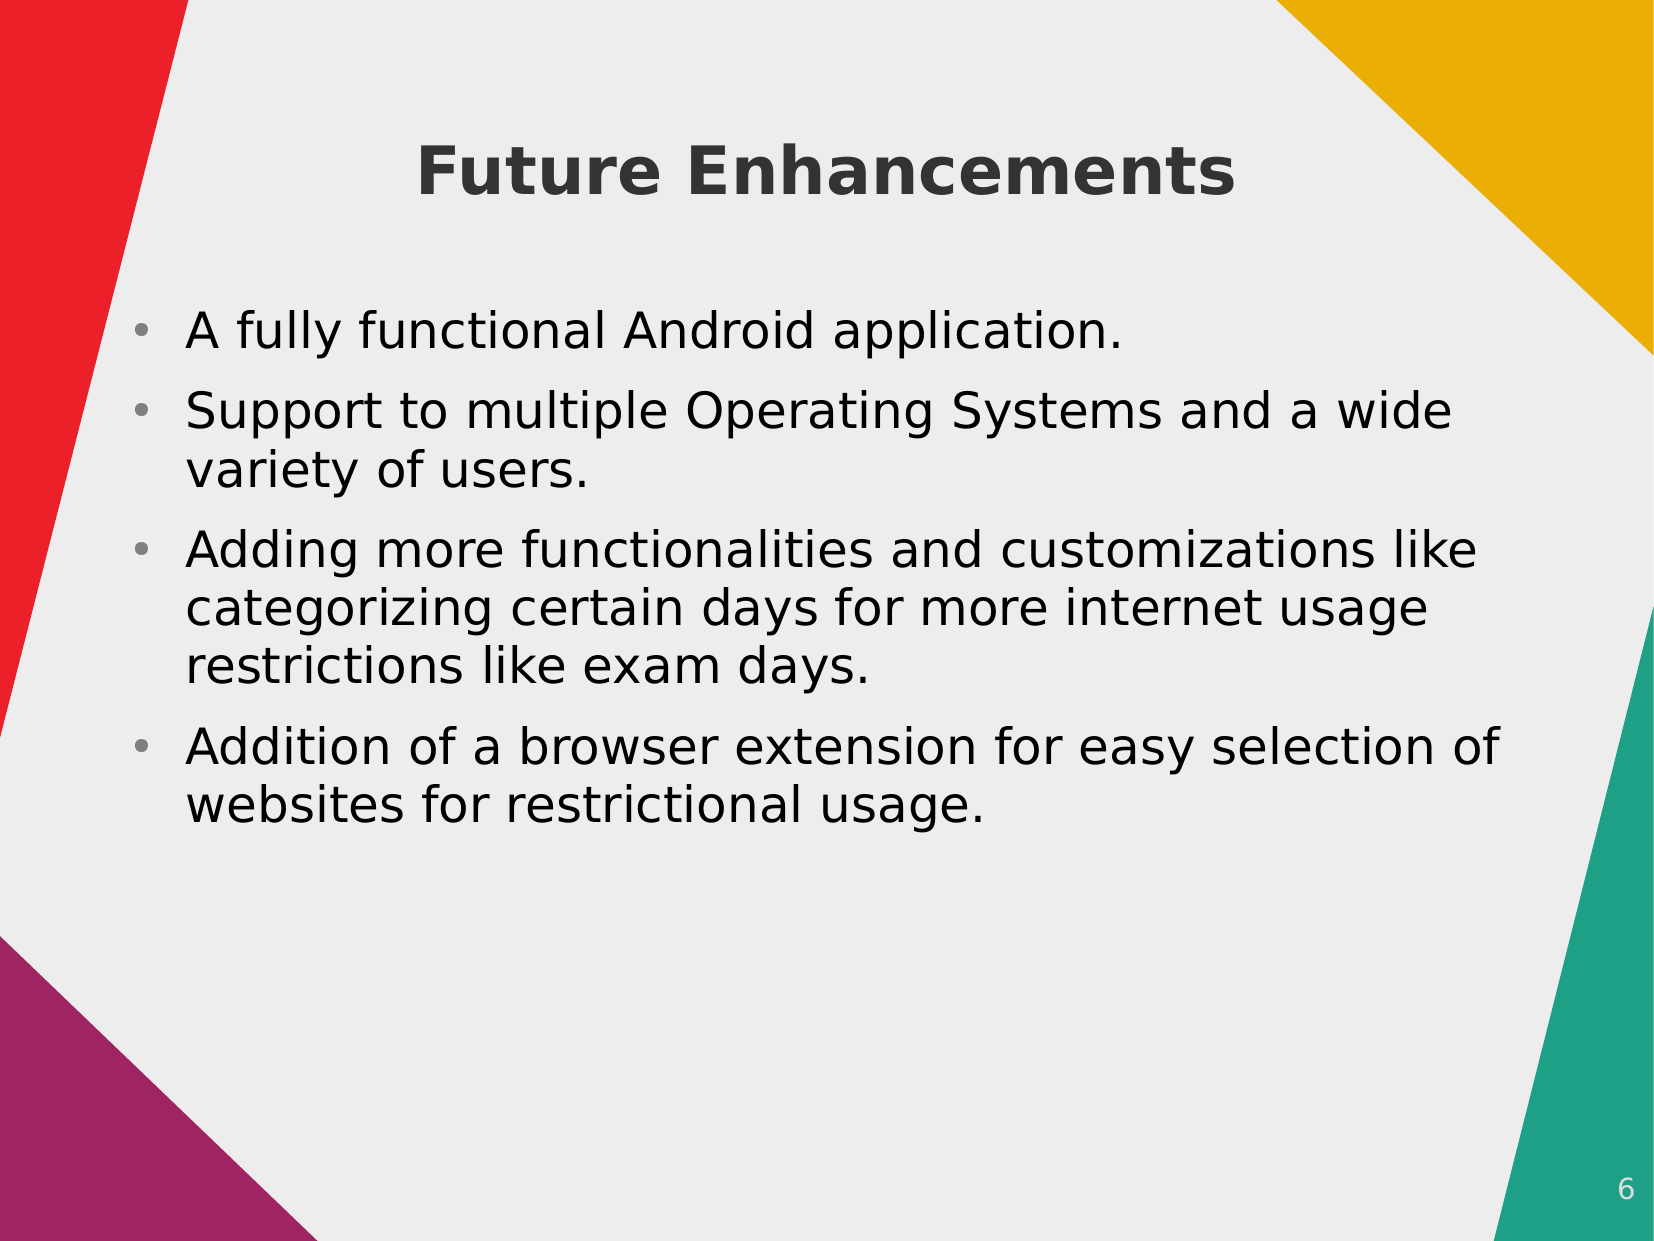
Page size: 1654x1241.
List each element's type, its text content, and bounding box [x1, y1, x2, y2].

list A fully functional Android application. Support to multiple Operating Systems and a wide variety of users. Adding more functionalities and customizations like categorizing certain days for more internet usage restrictions like exam days. Addition of a browser extension for easy selection of websites for restrictional usage. [114, 302, 1539, 1033]
title Future Enhancements [114, 73, 1539, 271]
